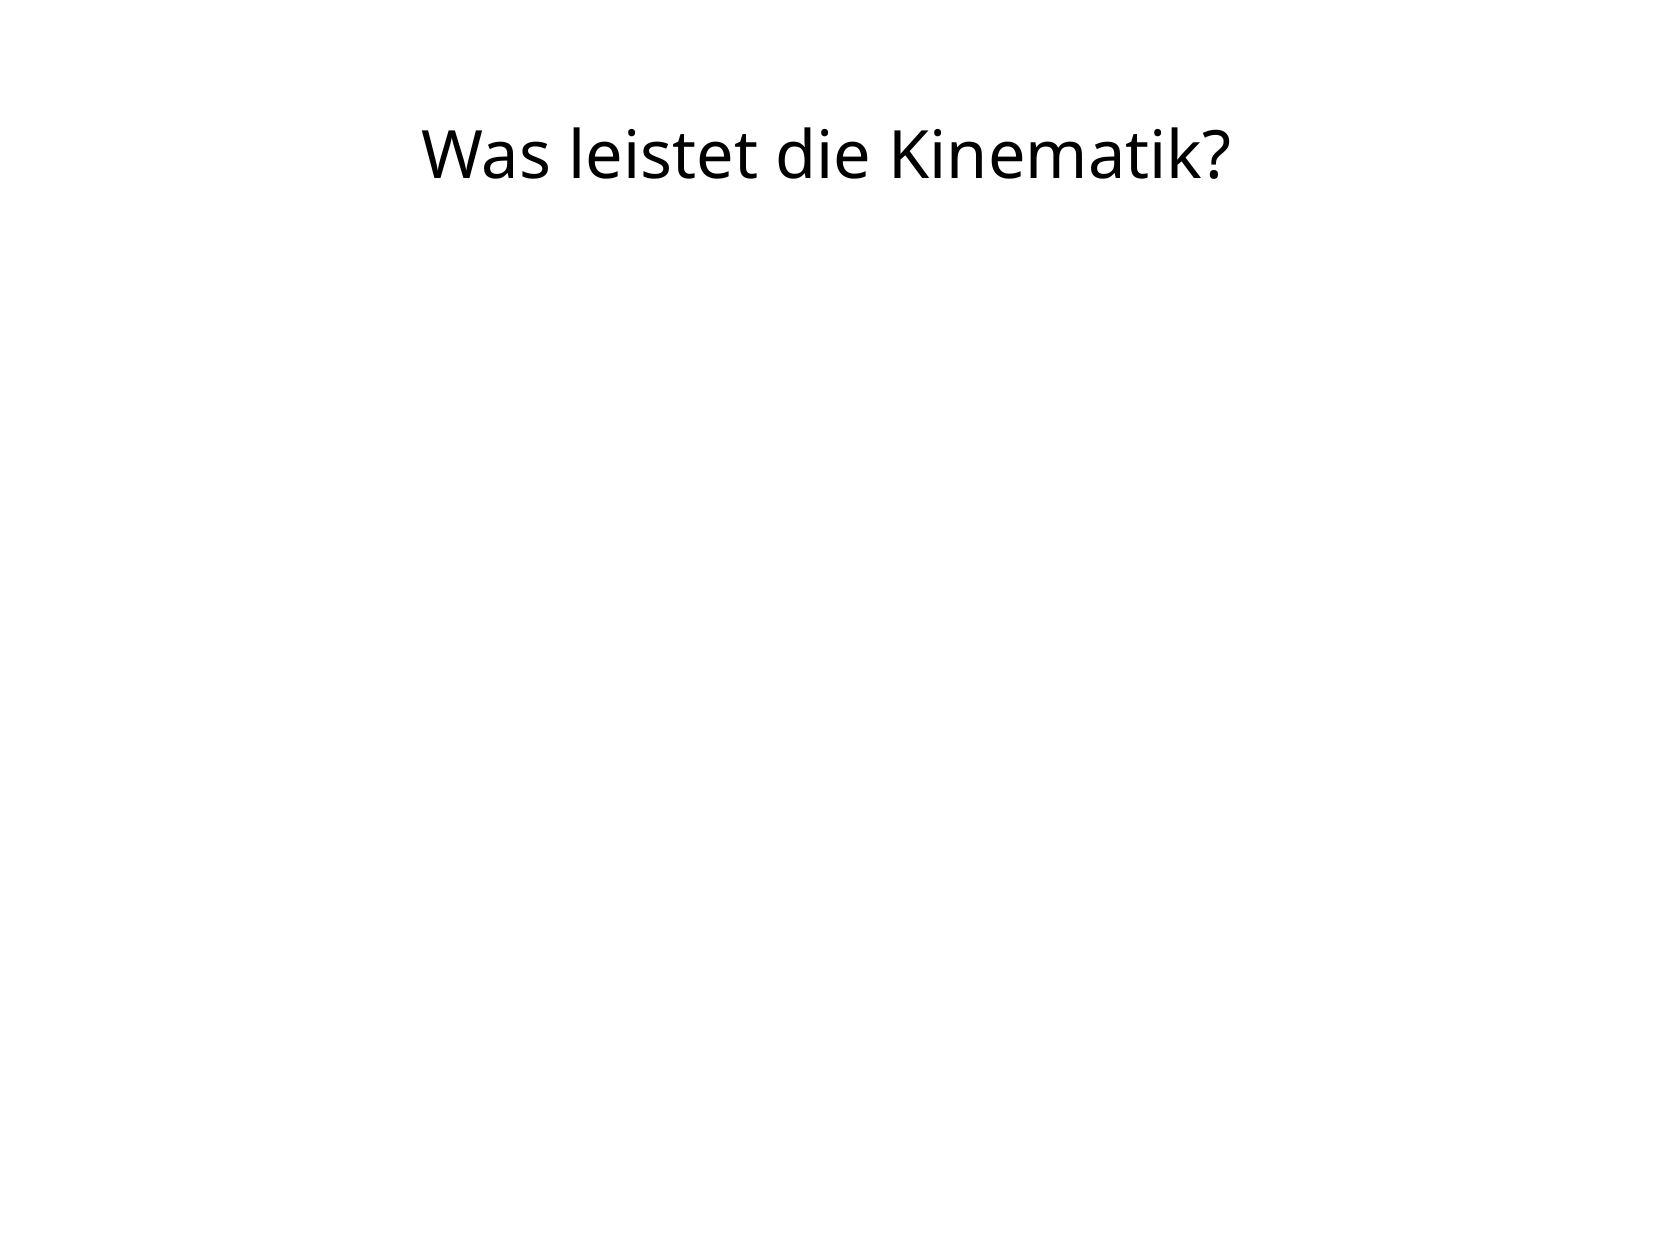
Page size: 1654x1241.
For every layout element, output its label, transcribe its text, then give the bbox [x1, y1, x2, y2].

title Was leistet die Kinematik? [82, 49, 1571, 257]
